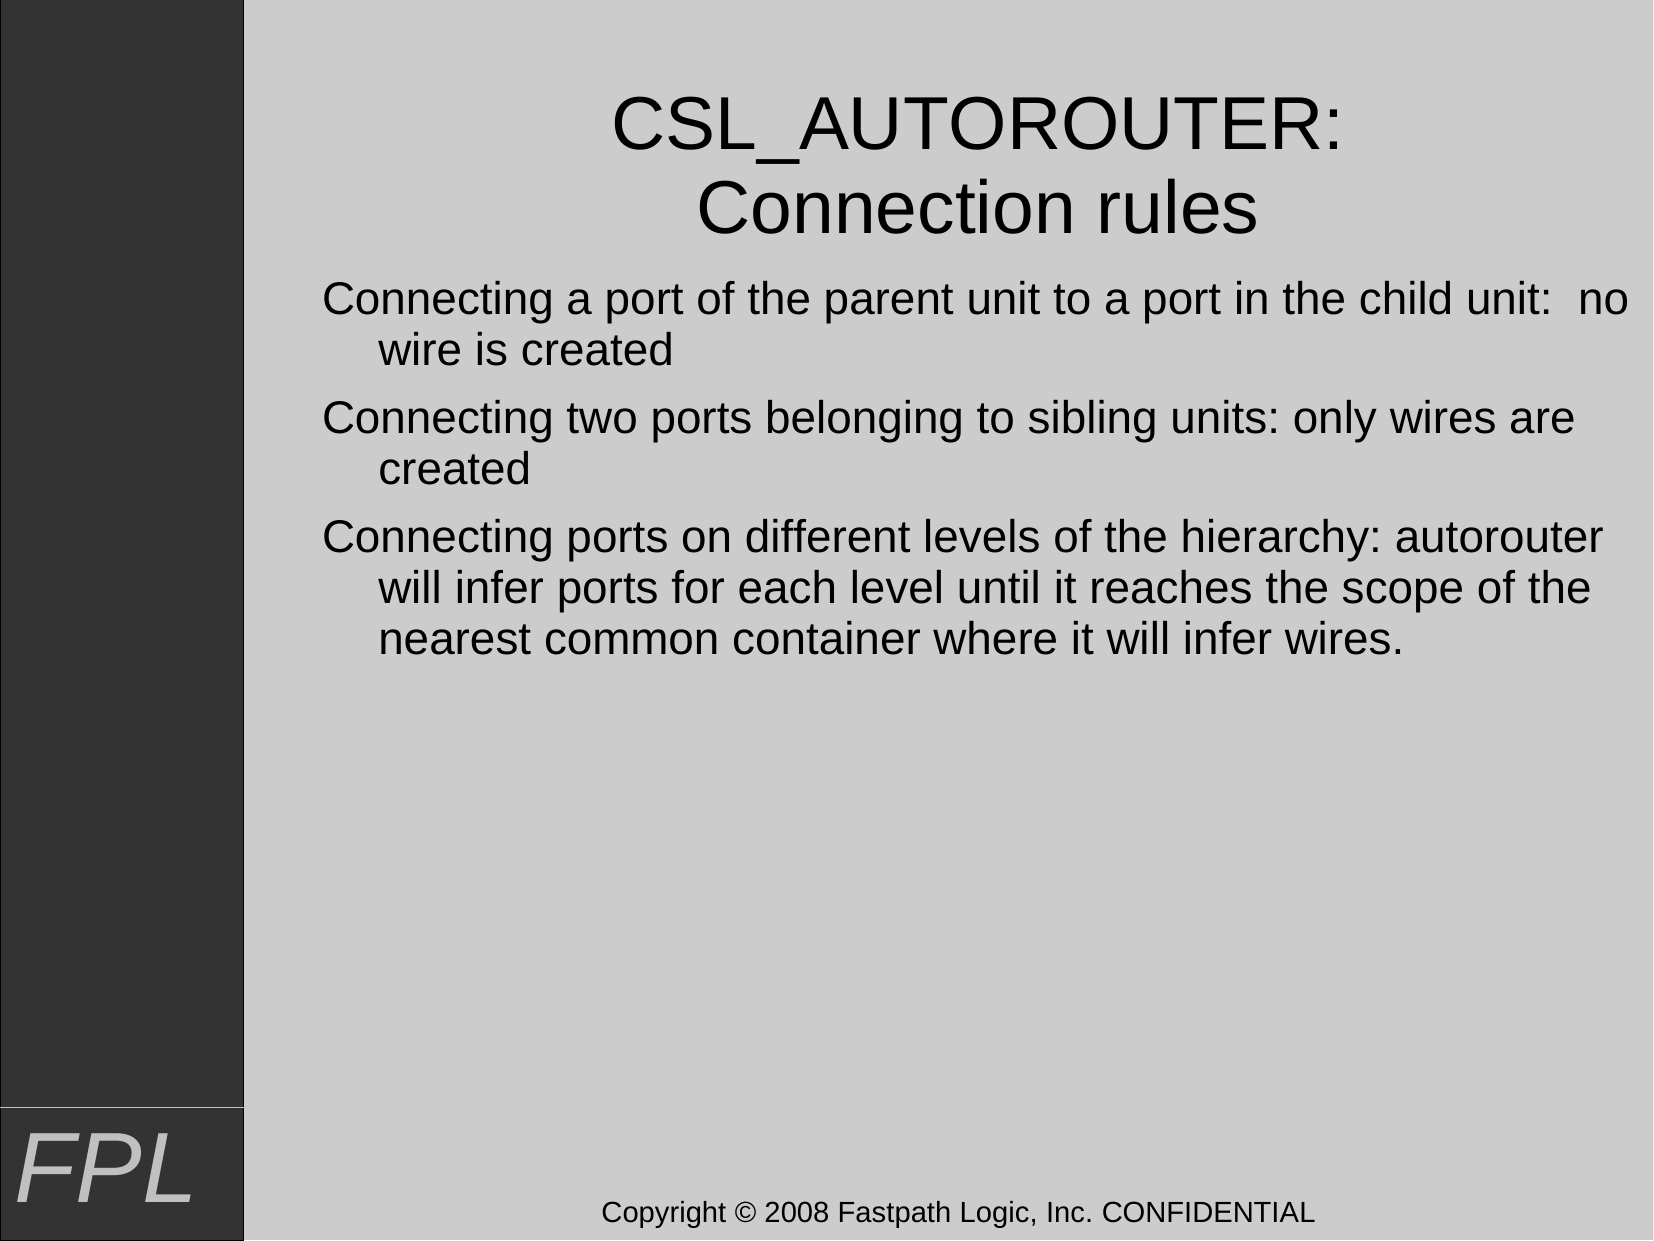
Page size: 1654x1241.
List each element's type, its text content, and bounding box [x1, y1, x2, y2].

title CSL_AUTOROUTER: Connection rules [427, 57, 1530, 272]
list Connecting a port of the parent unit to a port in the child unit: no wire is created Connecting two ports belonging to sibling units: only wires are created Connecting ports on different levels of the hierarchy: autorouter will infer ports for each level until it reaches the scope of the nearest common container where it will infer wires. [322, 272, 1635, 1179]
